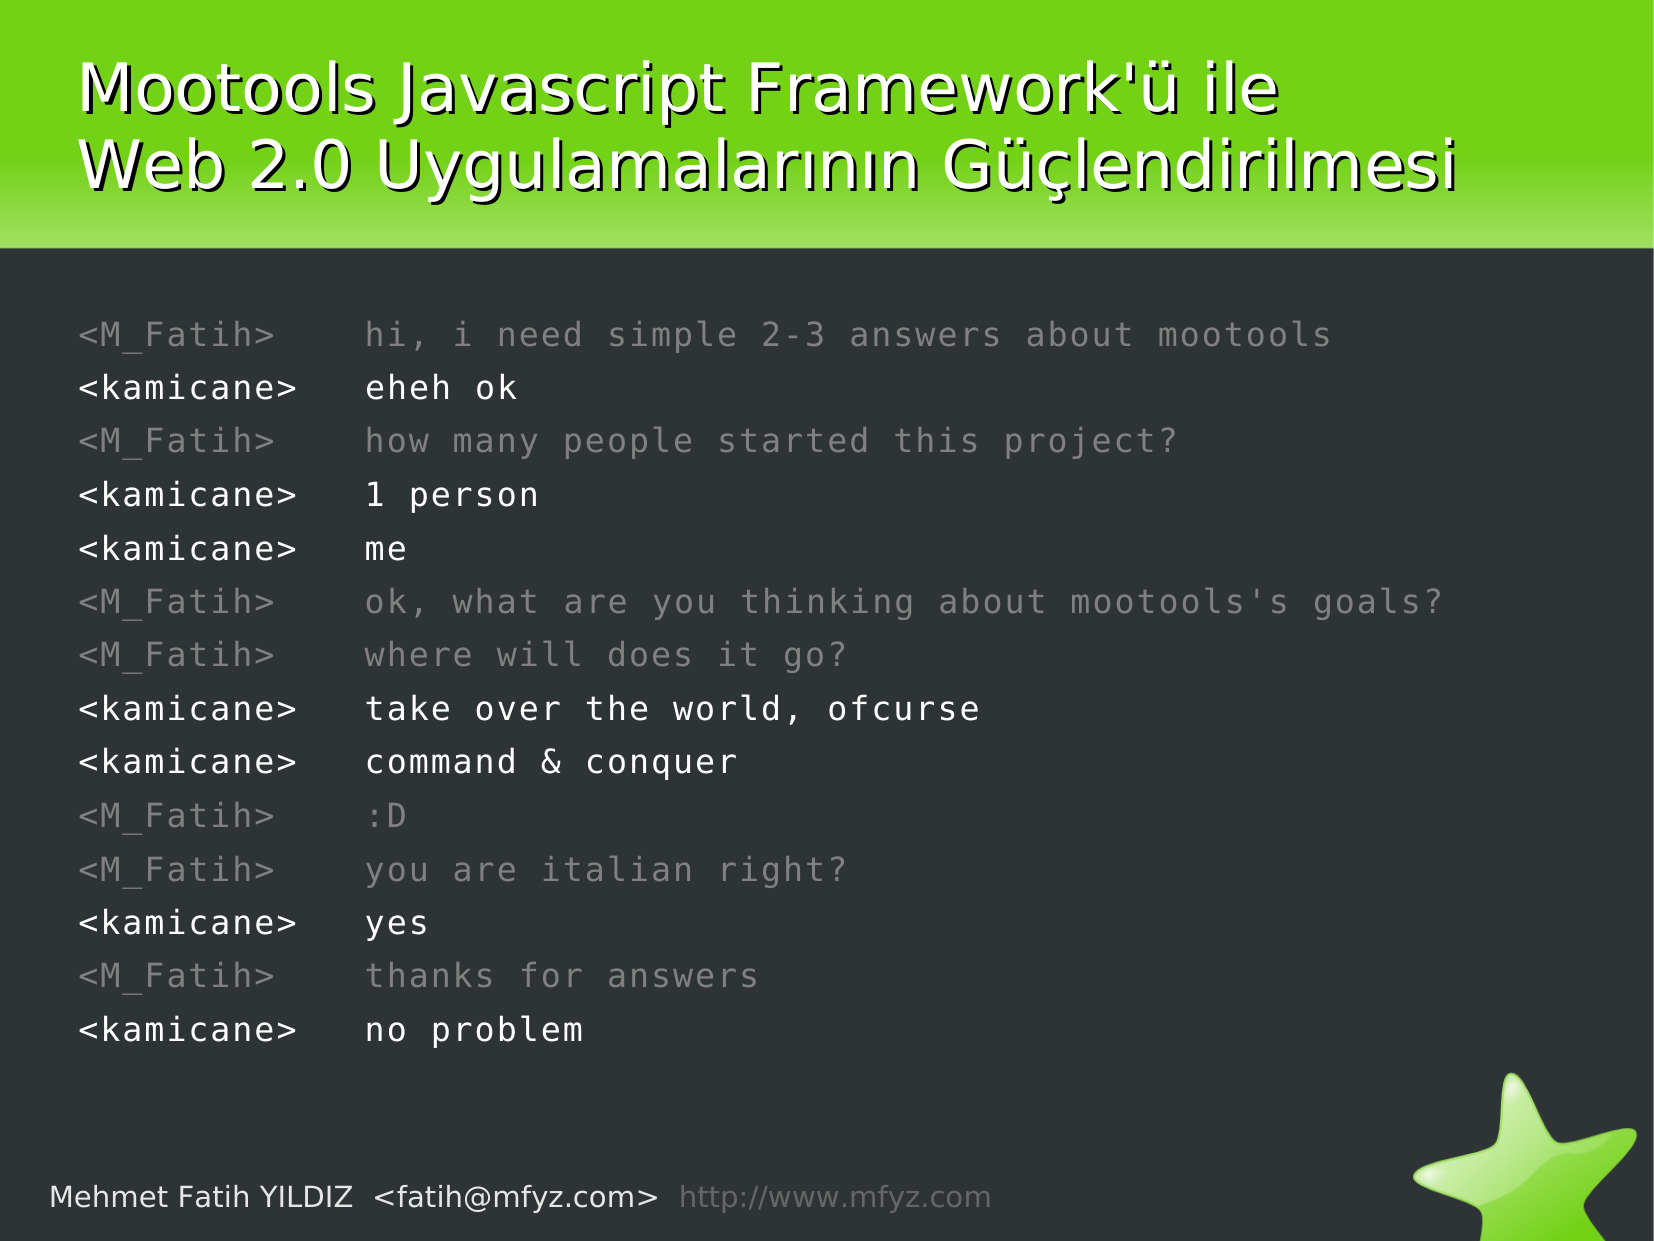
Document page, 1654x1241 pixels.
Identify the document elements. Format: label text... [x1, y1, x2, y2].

text_box <M_Fatih> hi, i need simple 2-3 answers about mootools <kamicane> eheh ok <M_Fatih> how many people started this project? <kamicane> 1 person <kamicane> me <M_Fatih> ok, what are you thinking about mootools's goals? <M_Fatih> where will does it go? <kamicane> take over the world, ofcurse <kamicane> command & conquer <M_Fatih> :D <M_Fatih> you are italian right? <kamicane> yes <M_Fatih> thanks for answers <kamicane> no problem [45, 307, 1546, 1057]
title Mootools Javascript Framework'ü ile Web 2.0 Uygulamalarının Güçlendirilmesi [76, 23, 1565, 231]
picture [0, 0, 1654, 1241]
text_box Mehmet Fatih YILDIZ <fatih@mfyz.com> http://www.mfyz.com [33, 1172, 1201, 1222]
